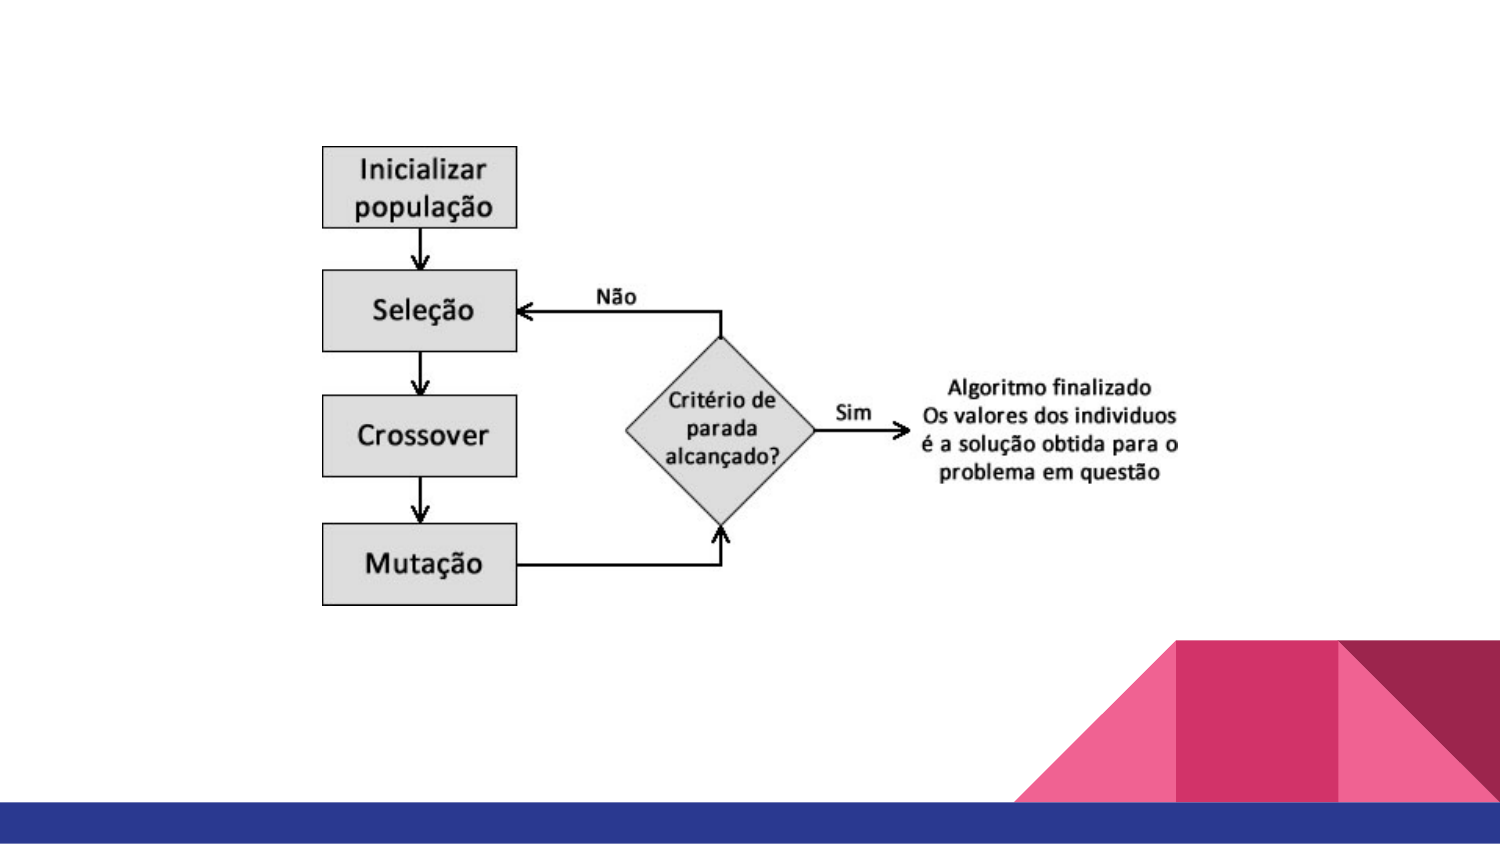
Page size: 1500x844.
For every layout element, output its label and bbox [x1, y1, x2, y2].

picture [322, 146, 1178, 607]
